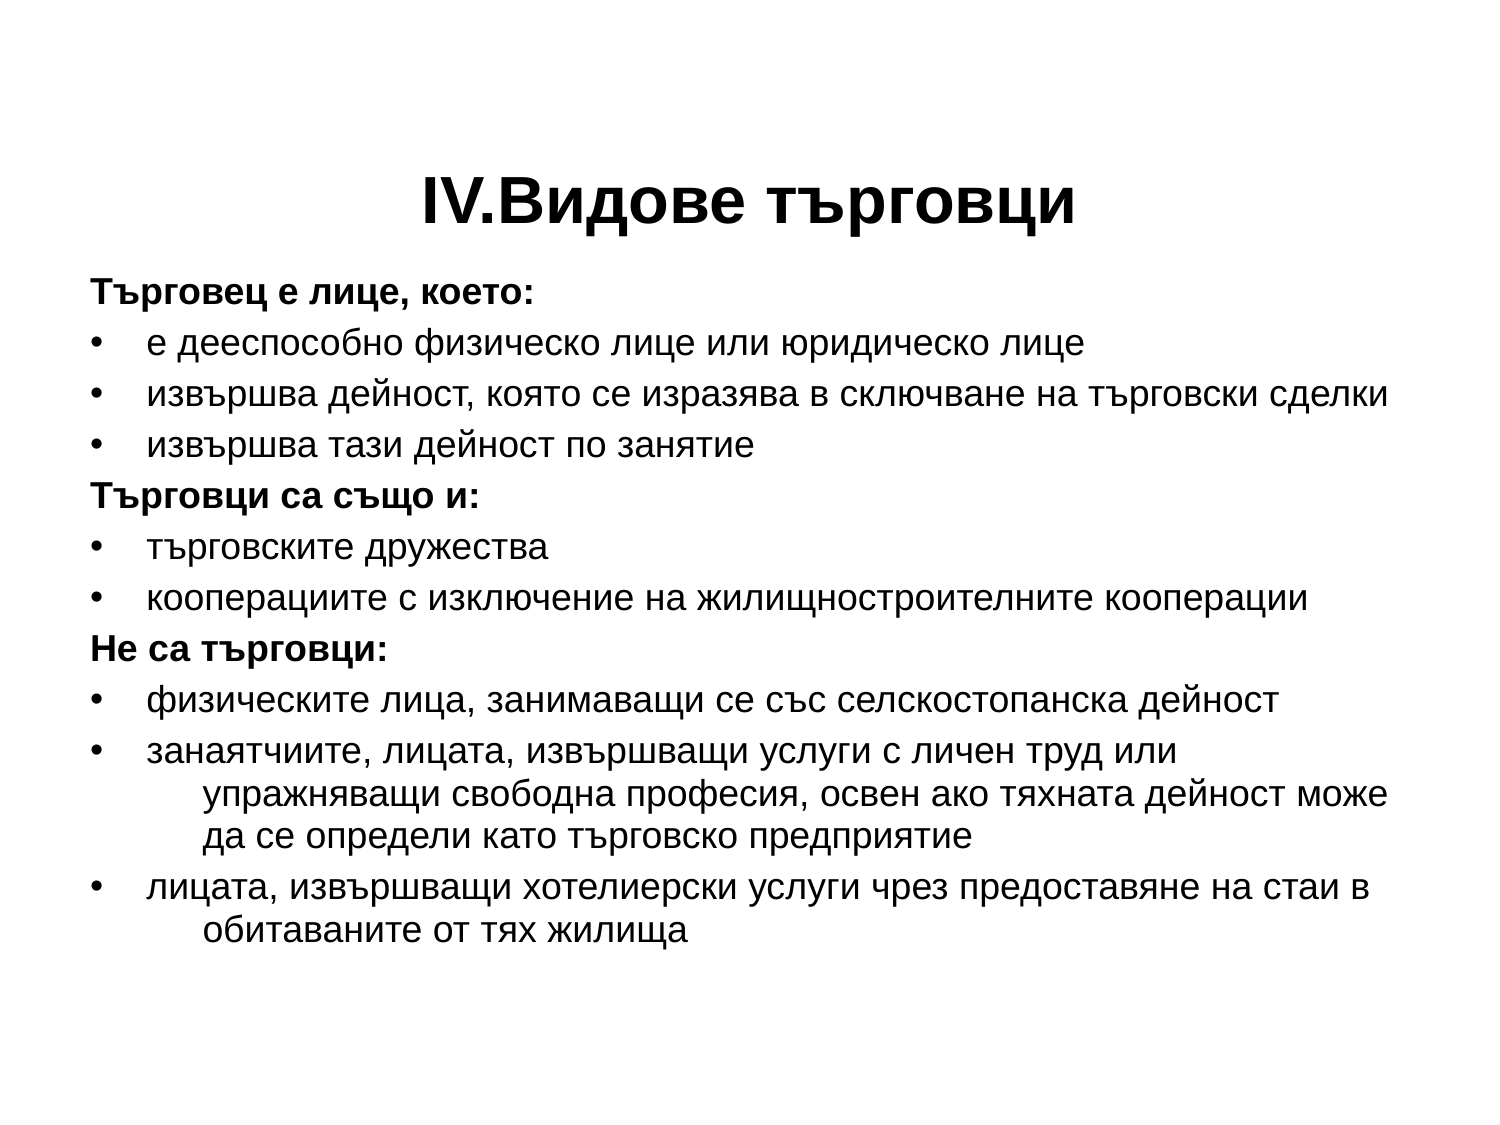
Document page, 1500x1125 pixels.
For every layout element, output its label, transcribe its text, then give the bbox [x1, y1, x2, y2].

title IV.Видове търговци [75, 45, 1426, 233]
list Търговец е лице, което: е дееспособно физическо лице или юридическо лице извършва дейност, която се изразява в сключване на търговски сделки извършва тази дейност по занятие Търговци са също и: търговските дружества кооперациите с изключение на жилищностроителните кооперации Не са търговци: физическите лица, занимаващи се със селскостопанска дейност занаятчиите, лицата, извършващи услуги с личен труд или упражняващи свободна професия, освен ако тяхната дейност може да се определи като търговско предприятие лицата, извършващи хотелиерски услуги чрез предоставяне на стаи в обитаваните от тях жилища [75, 262, 1426, 1005]
